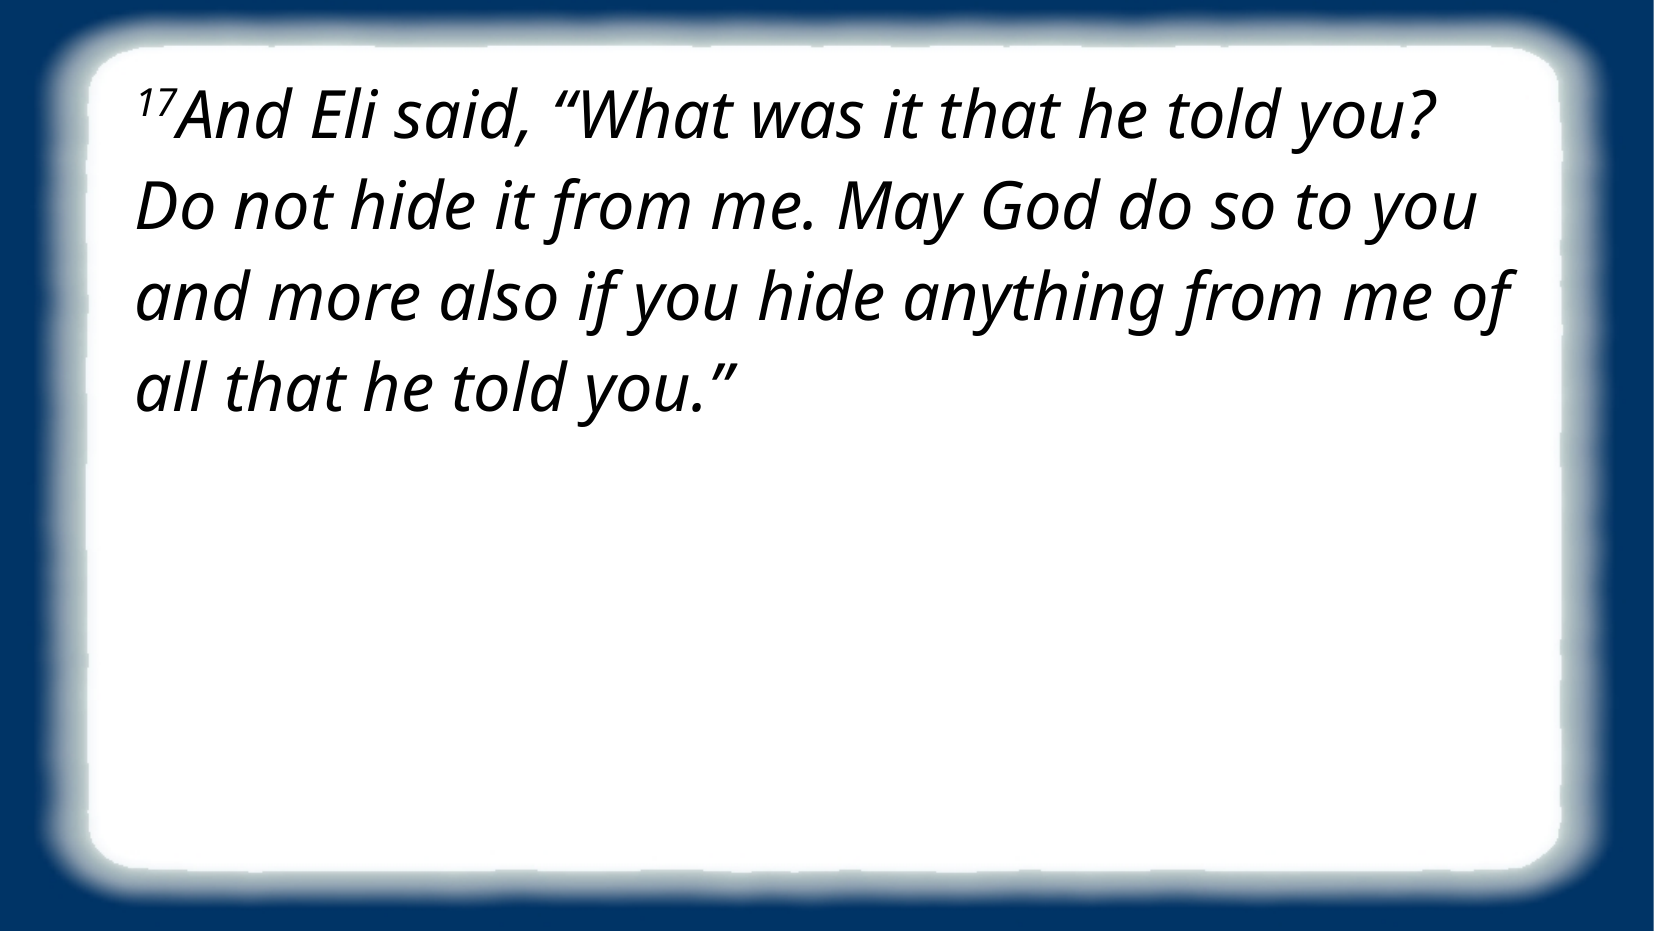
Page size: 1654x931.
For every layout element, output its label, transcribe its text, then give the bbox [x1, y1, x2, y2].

picture [0, 0, 1654, 931]
text_box 17And Eli said, “What was it that he told you? Do not hide it from me. May God do so to you and more also if you hide anything from me of all that he told you.” [120, 60, 1531, 430]
